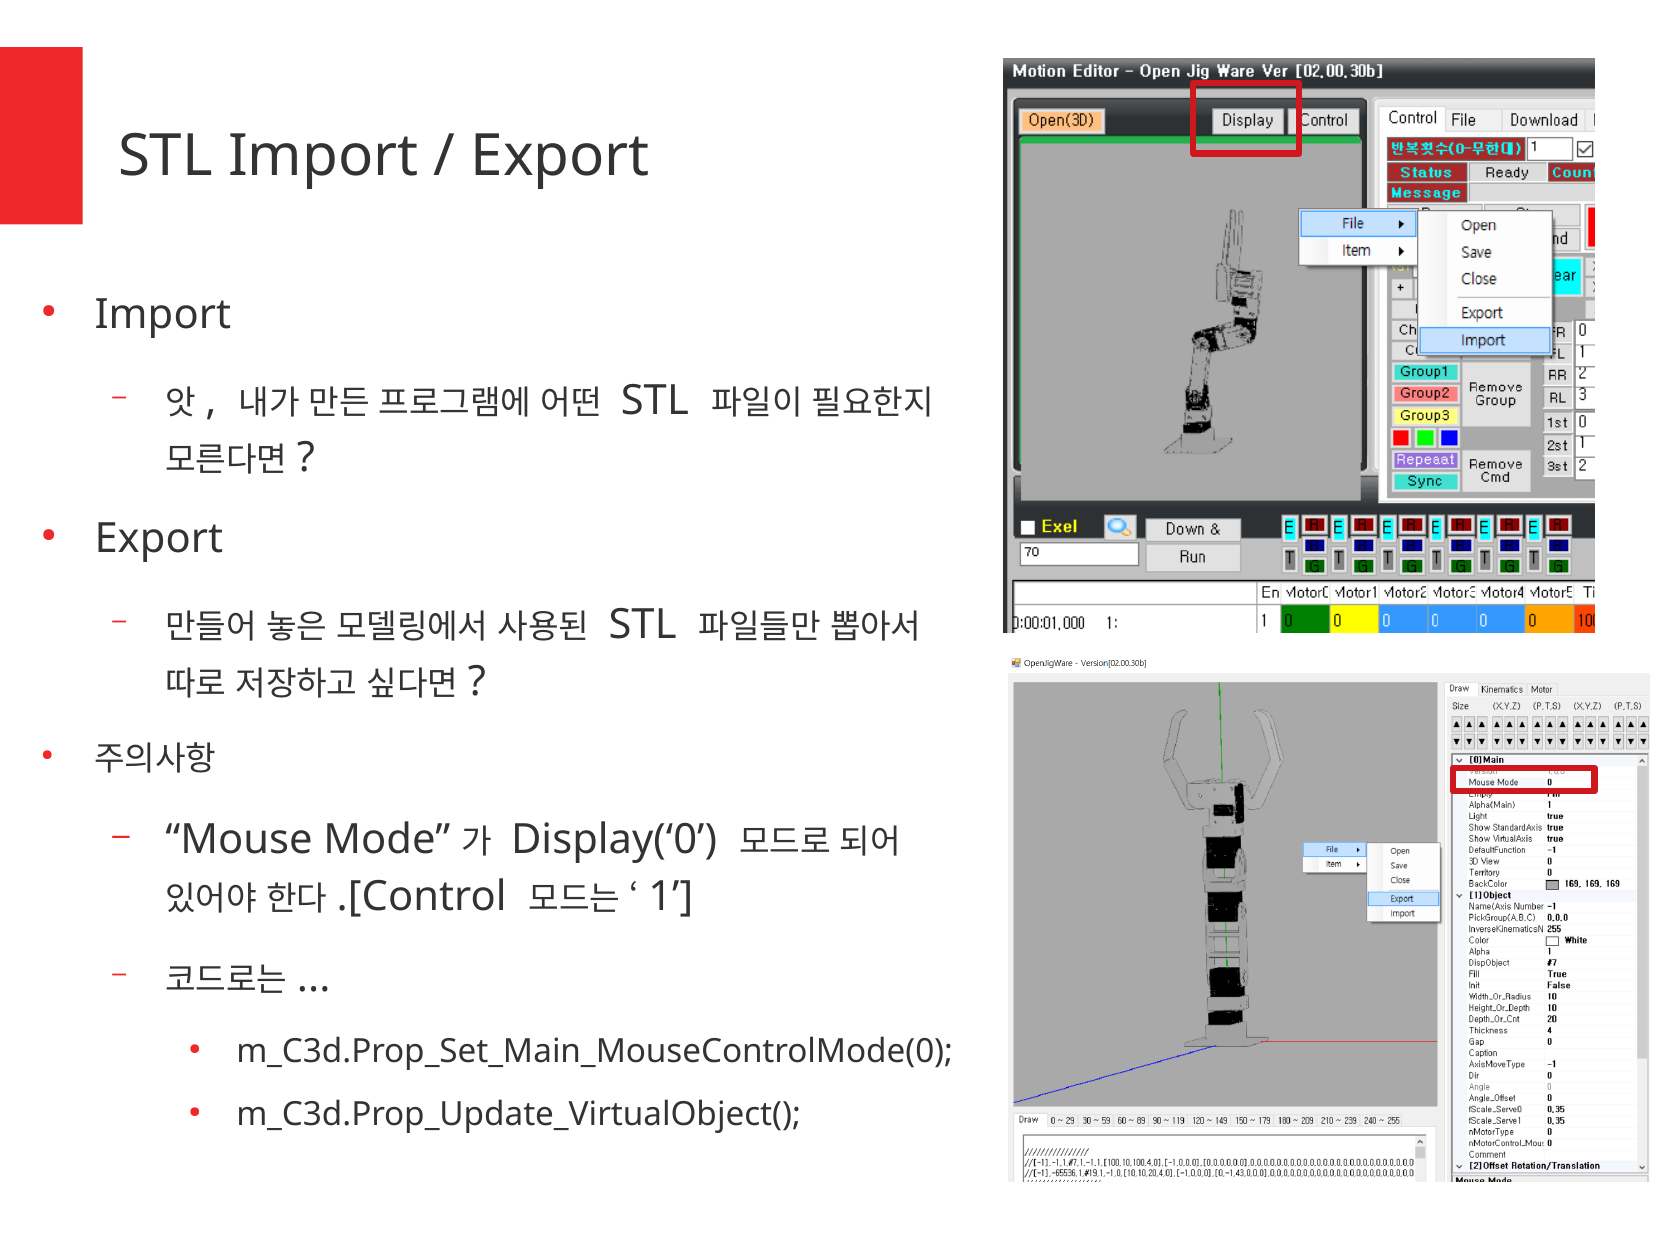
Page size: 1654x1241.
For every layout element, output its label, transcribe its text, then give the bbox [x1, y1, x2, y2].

picture [1003, 58, 1595, 633]
list Import 앗, 내가 만든 프로그램에 어떤 STL 파일이 필요한지 모른다면? Export 만들어 놓은 모델링에서 사용된 STL 파일들만 뽑아서 따로 저장하고 싶다면? 주의사항 “Mouse Mode”가 Display(‘0’) 모드로 되어 있어야 한다.[Control 모드는 ‘1’] 코드로는... m_C3d.Prop_Set_Main_MouseControlMode(0); m_C3d.Prop_Update_VirtualObject(); [23, 283, 957, 1003]
picture [1008, 656, 1650, 1182]
title STL Import / Export [118, 49, 1571, 257]
